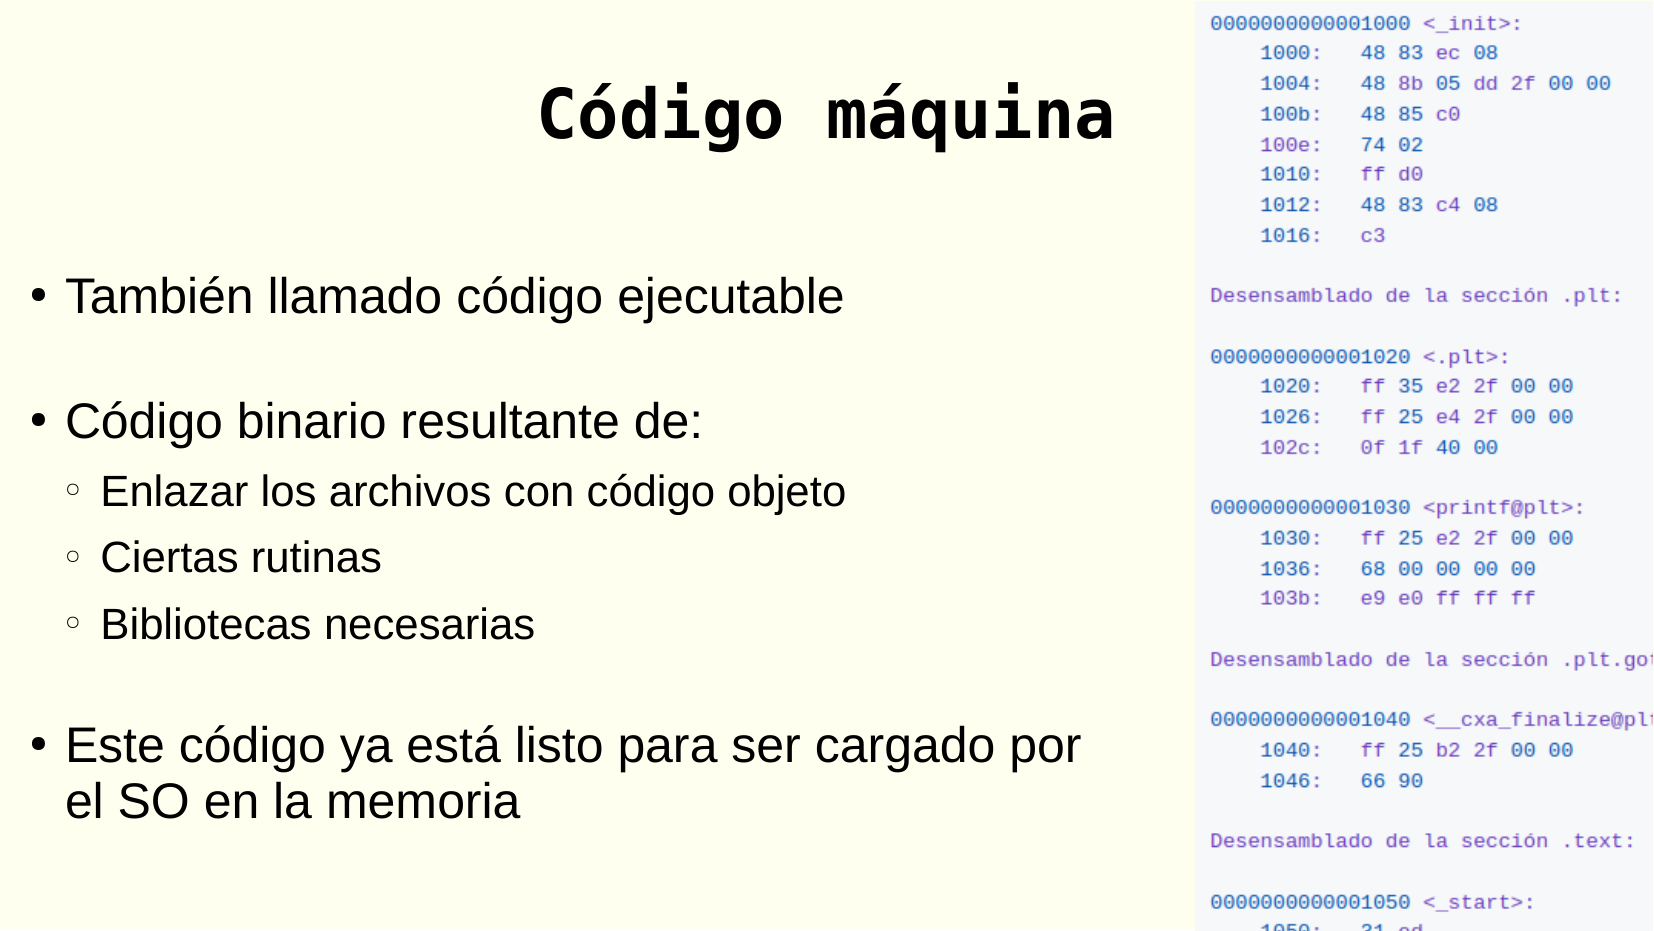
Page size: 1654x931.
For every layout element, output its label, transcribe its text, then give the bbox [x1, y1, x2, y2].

list También llamado código ejecutable Código binario resultante de: Enlazar los archivos con código objeto Ciertas rutinas Bibliotecas necesarias Este código ya está listo para ser cargado por el SO en la memoria [29, 228, 1096, 870]
picture [1195, 1, 1653, 931]
title Código máquina [82, 37, 1195, 193]
